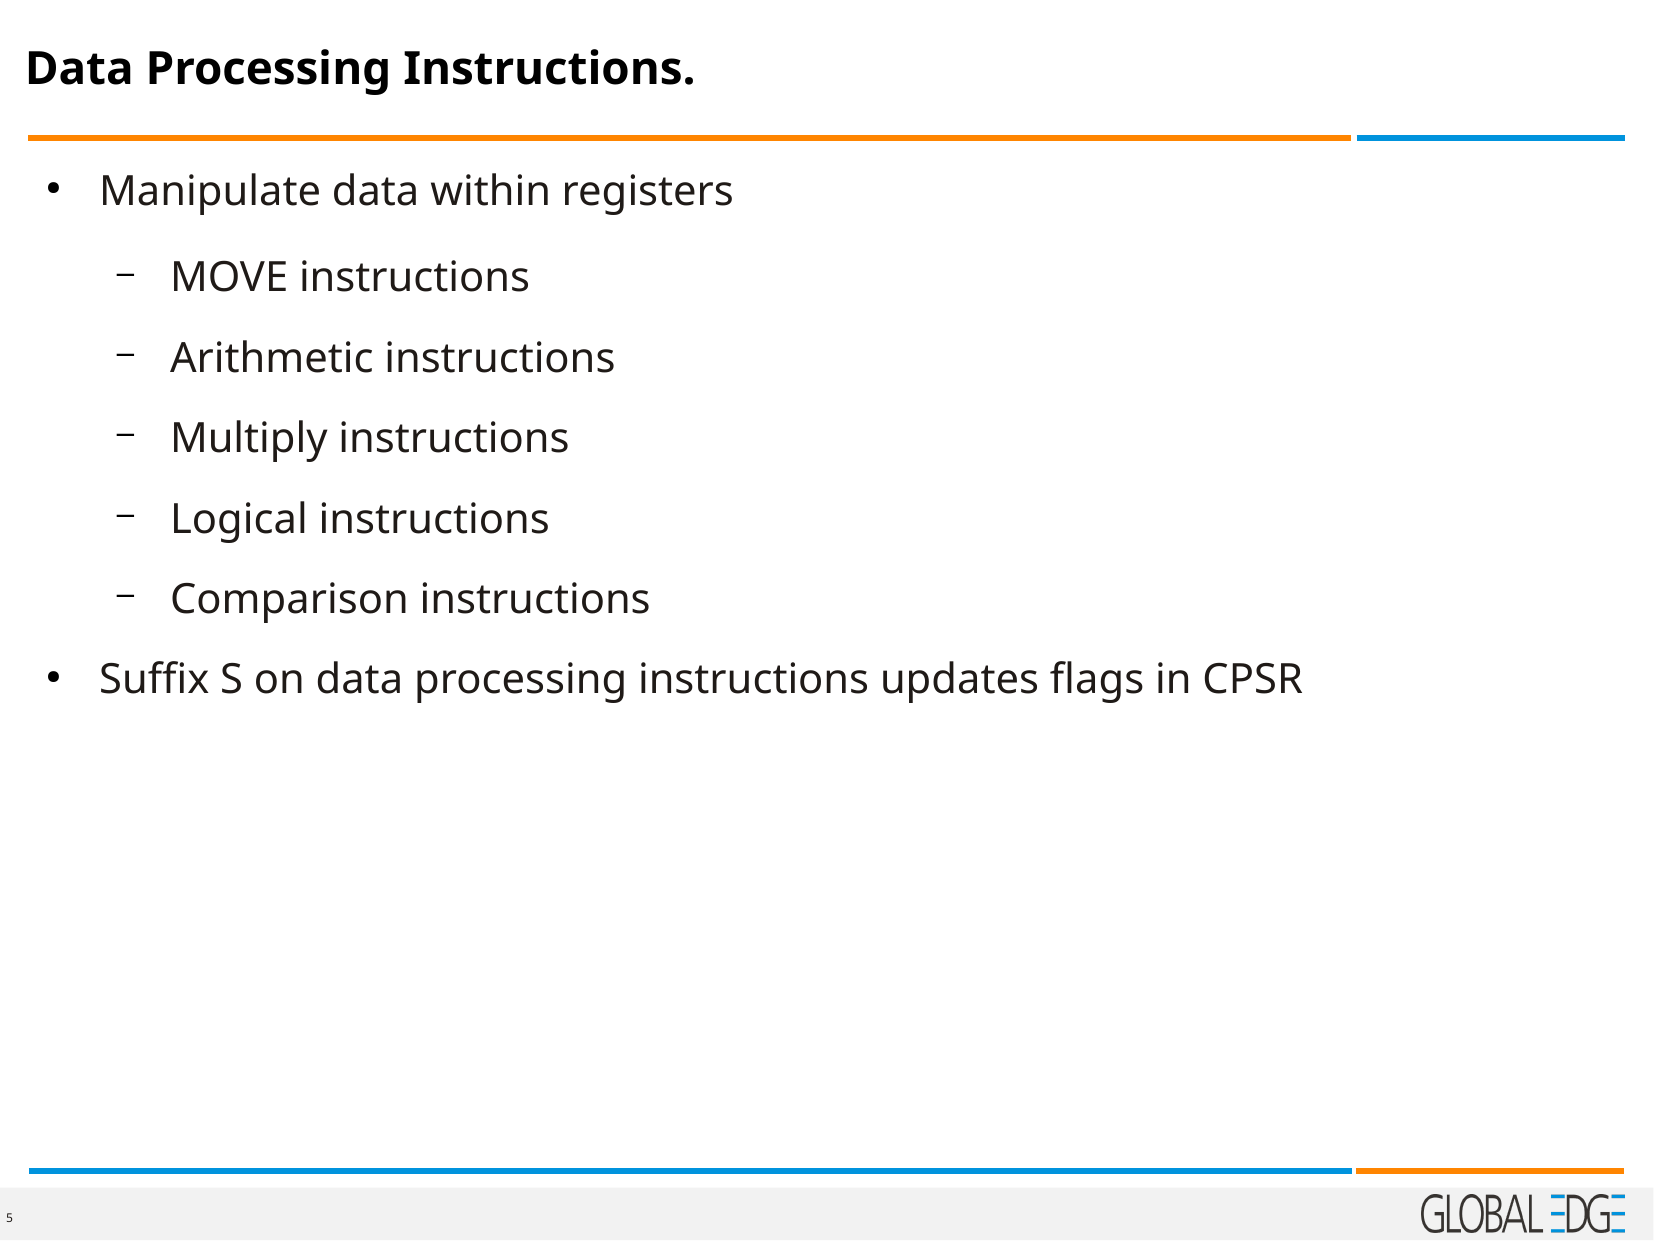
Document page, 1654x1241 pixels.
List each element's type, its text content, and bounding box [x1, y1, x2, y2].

title Data Processing Instructions. [17, 18, 1499, 115]
picture [1421, 1194, 1625, 1233]
list Manipulate data within registers MOVE instructions Arithmetic instructions Multiply instructions Logical instructions Comparison instructions Suffix S on data processing instructions updates flags in CPSR [28, 160, 1625, 1153]
